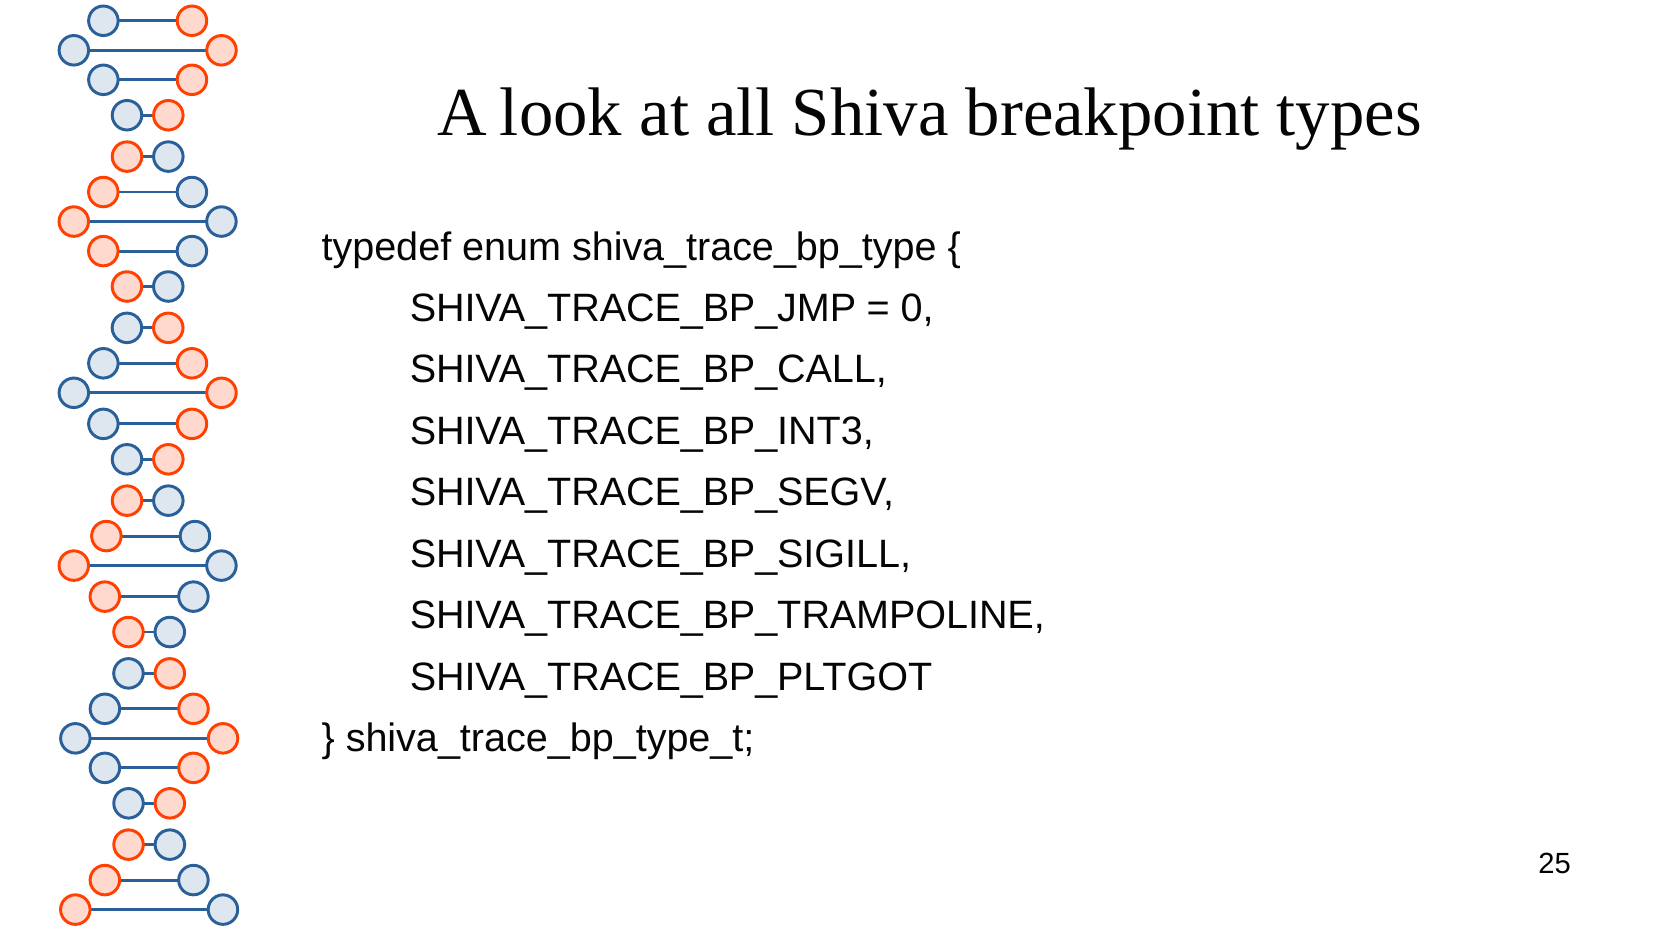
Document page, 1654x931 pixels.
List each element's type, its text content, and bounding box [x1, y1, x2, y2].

list typedef enum shiva_trace_bp_type { SHIVA_TRACE_BP_JMP = 0, SHIVA_TRACE_BP_CALL, SHIVA_TRACE_BP_INT3, SHIVA_TRACE_BP_SEGV, SHIVA_TRACE_BP_SIGILL, SHIVA_TRACE_BP_TRAMPOLINE, SHIVA_TRACE_BP_PLTGOT } shiva_trace_bp_type_t; [265, 224, 1595, 764]
title A look at all Shiva breakpoint types [265, 35, 1595, 189]
